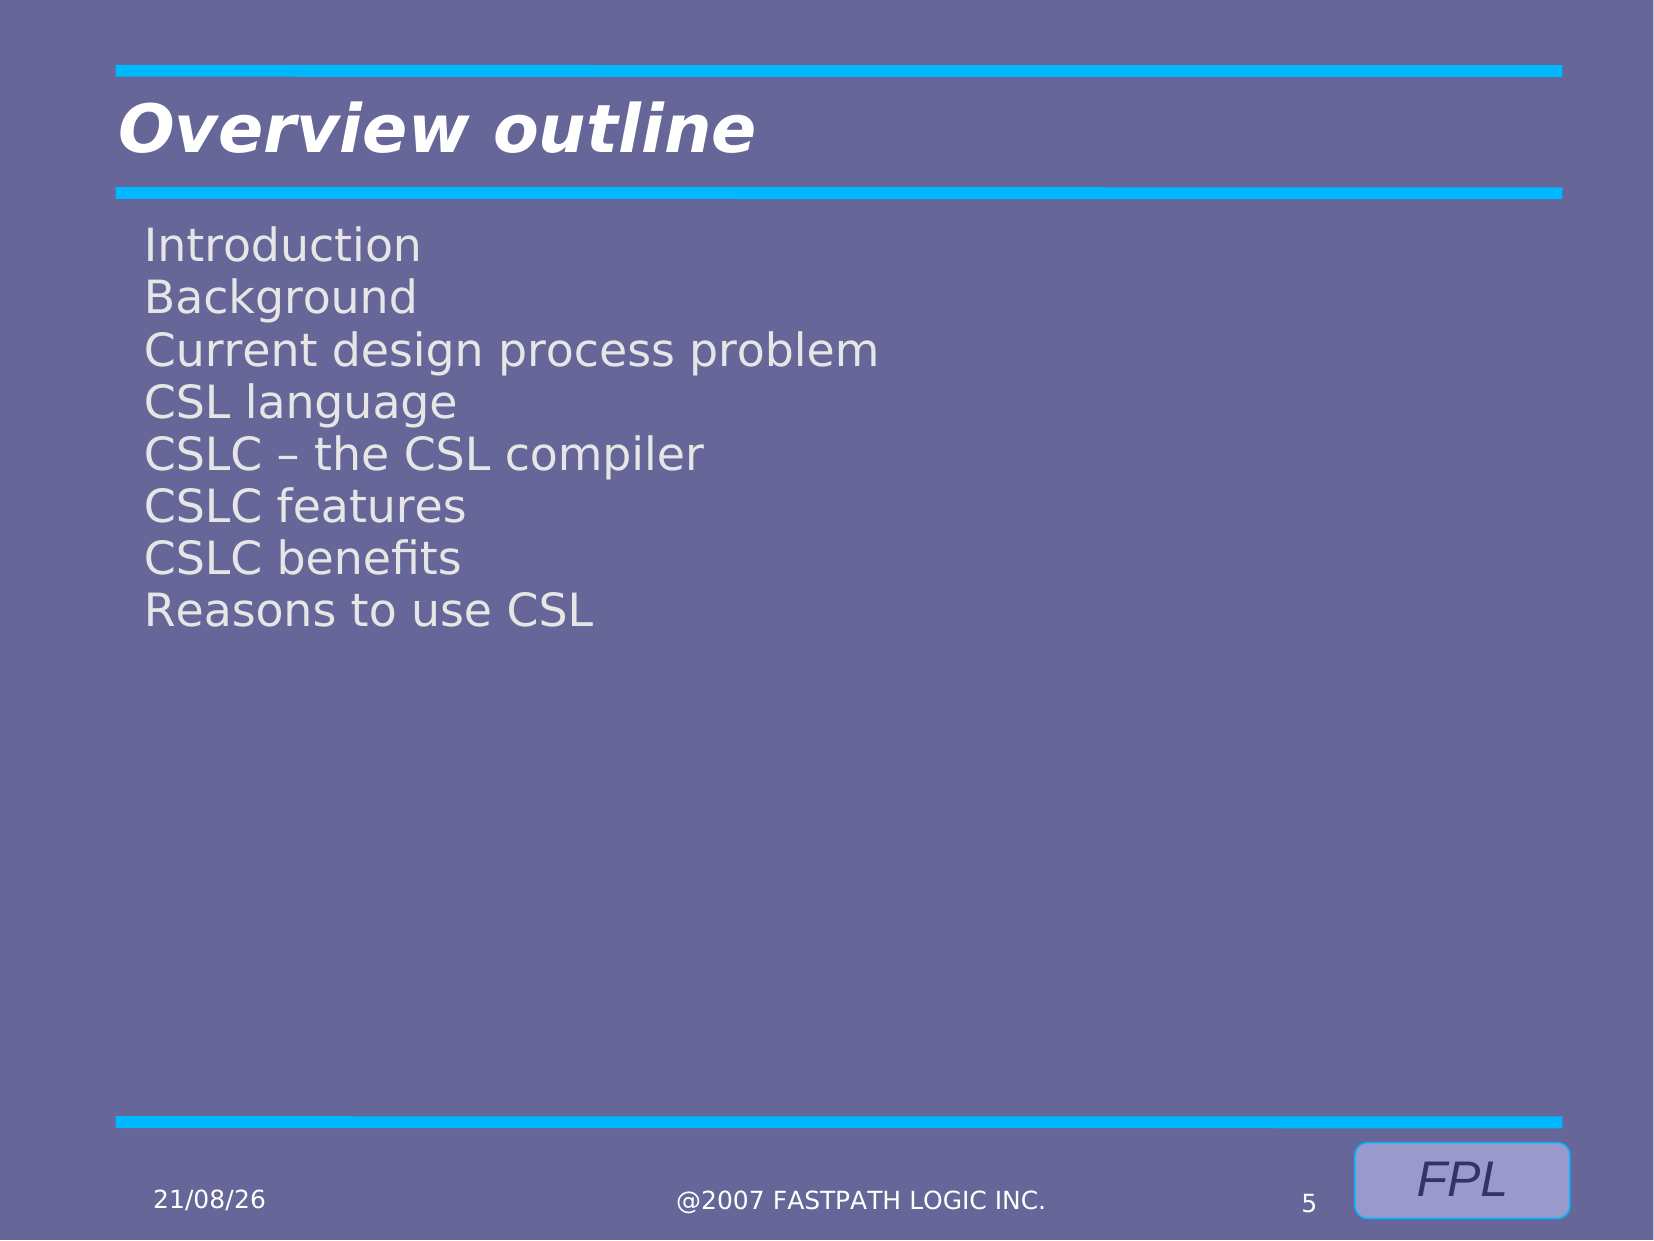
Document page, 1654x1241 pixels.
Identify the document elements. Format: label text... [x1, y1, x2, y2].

title Overview outline [118, 41, 1531, 219]
list Introduction Background Current design process problem CSL language CSLC – the CSL compiler CSLC features CSLC benefits Reasons to use CSL [126, 219, 1566, 1132]
